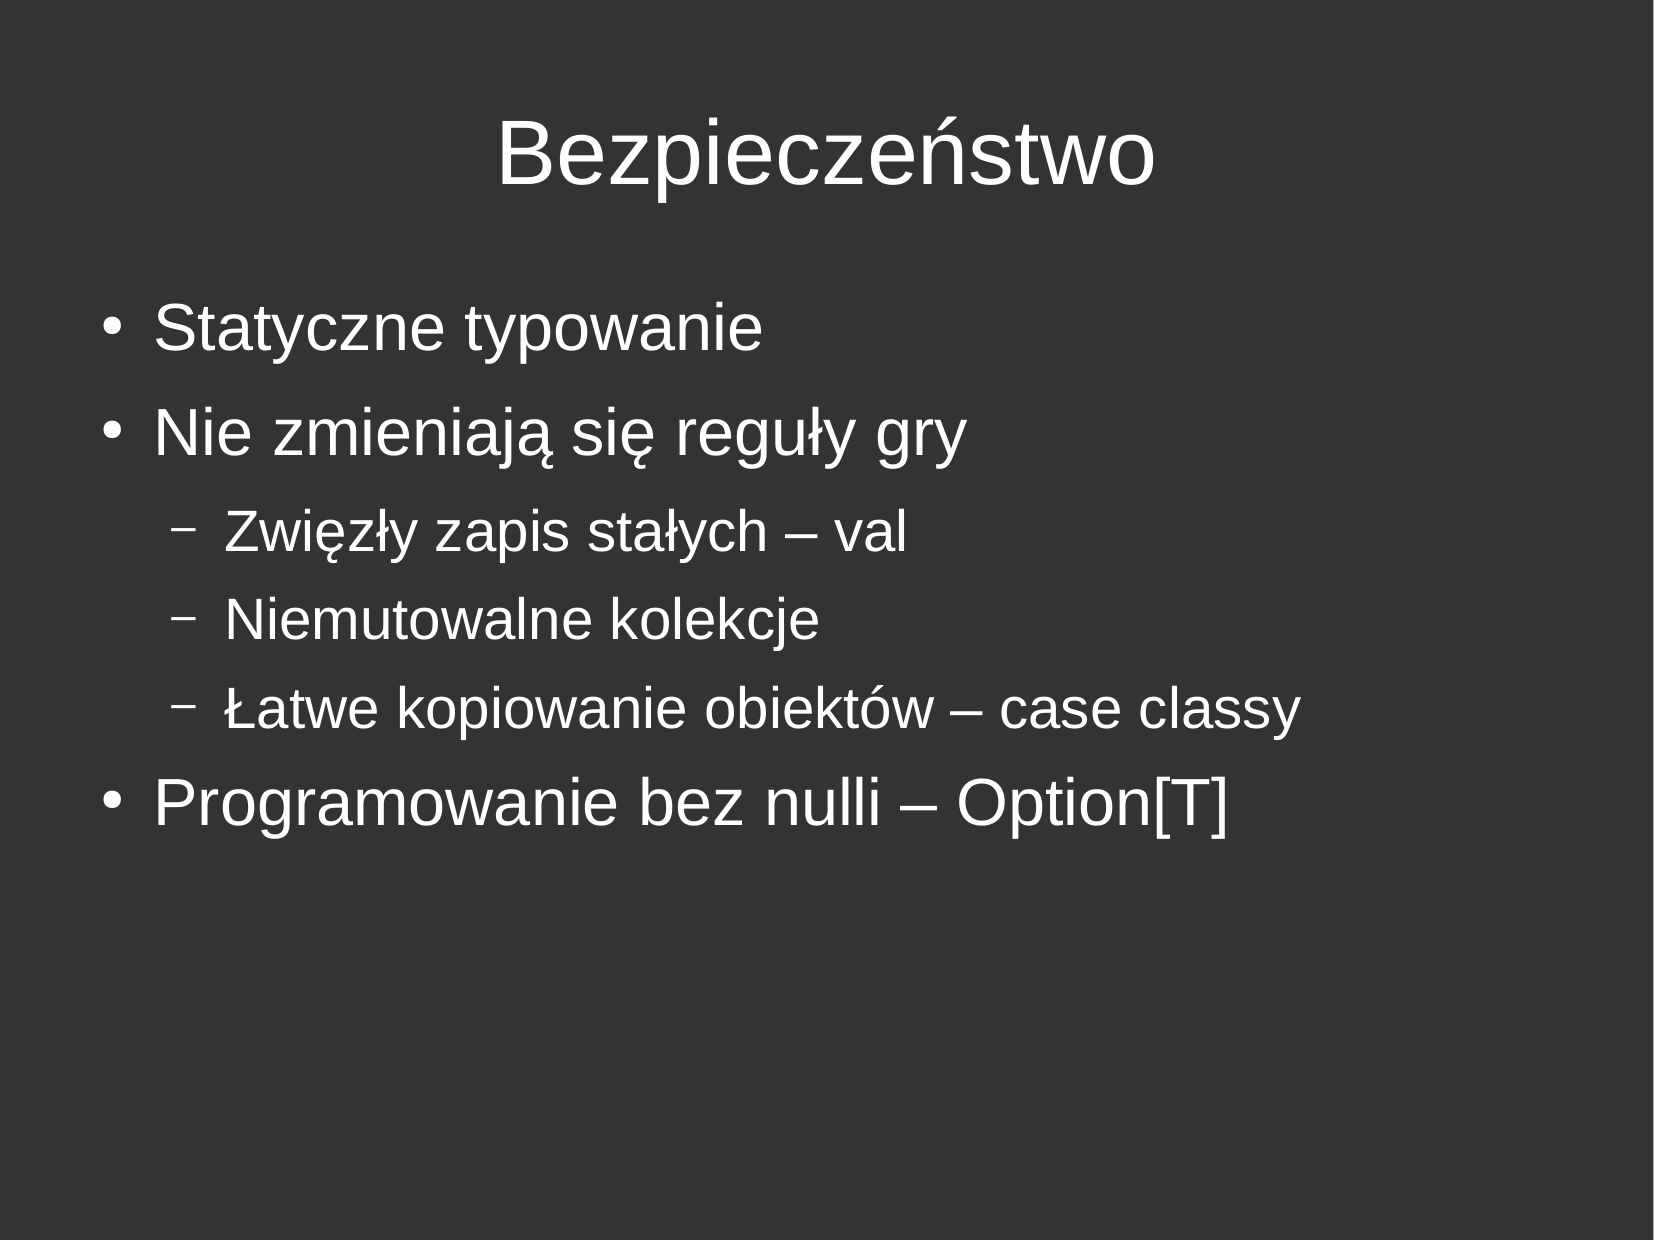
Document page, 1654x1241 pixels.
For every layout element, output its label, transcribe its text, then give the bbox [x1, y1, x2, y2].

list Statyczne typowanie Nie zmieniają się reguły gry Zwięzły zapis stałych – val Niemutowalne kolekcje Łatwe kopiowanie obiektów – case classy Programowanie bez nulli – Option[T] [82, 290, 1571, 1010]
title Bezpieczeństwo [82, 49, 1571, 257]
